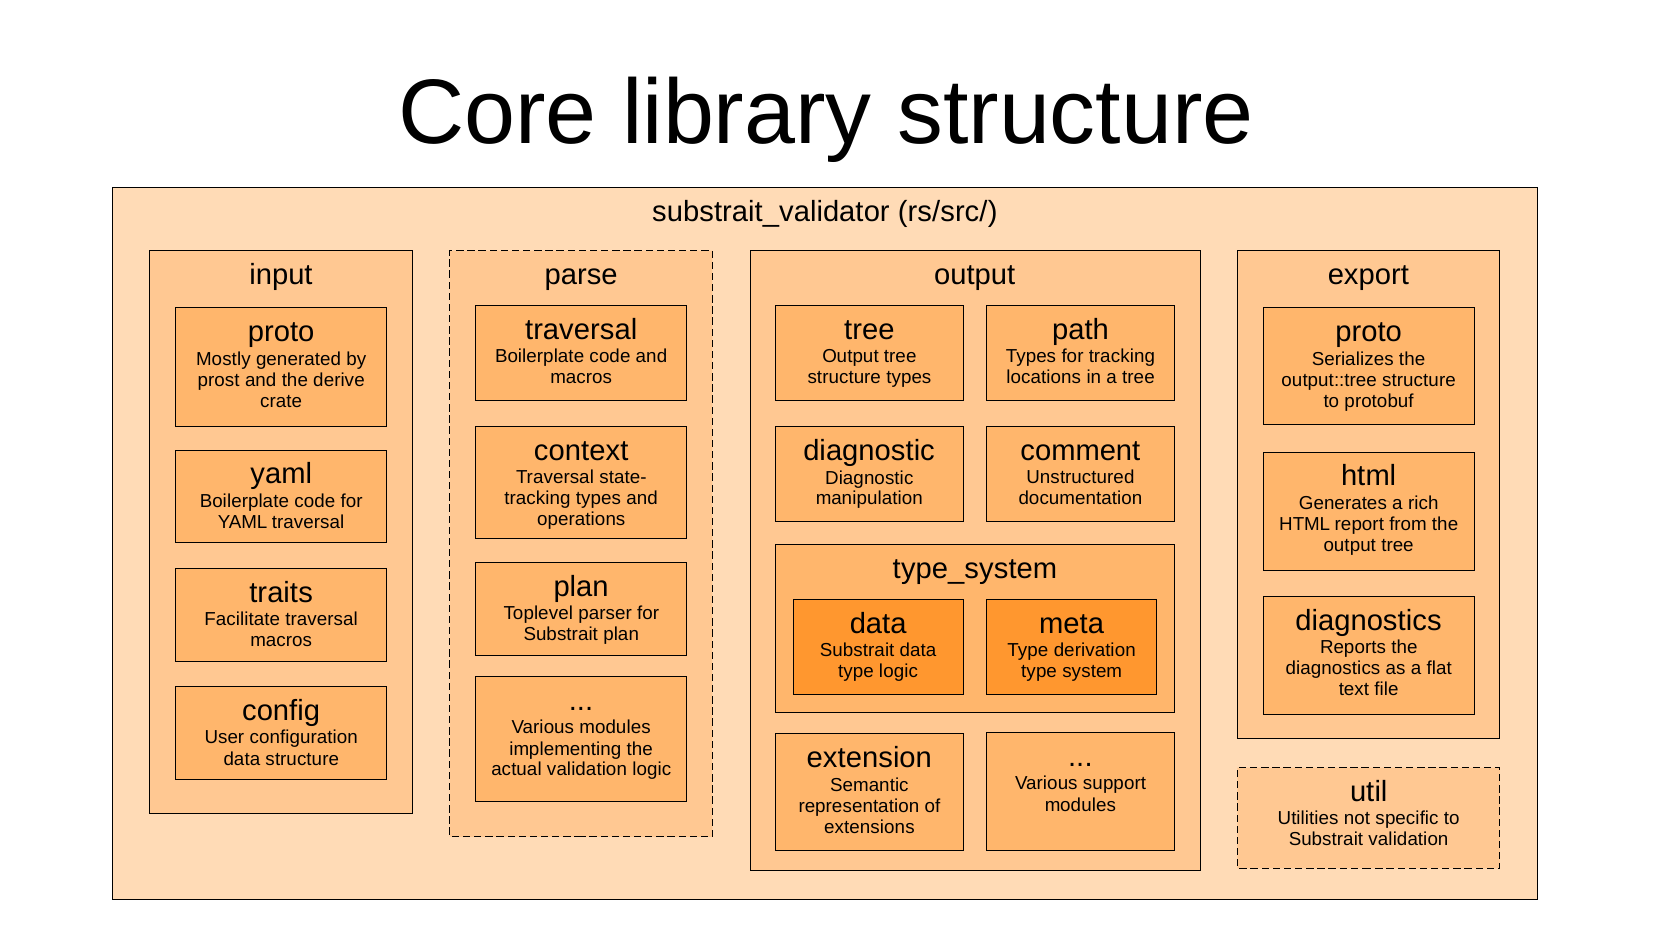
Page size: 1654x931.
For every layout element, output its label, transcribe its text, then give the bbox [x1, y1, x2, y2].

text_box context Traversal state-tracking types and operations [475, 426, 687, 539]
text_box type_system [775, 544, 1175, 713]
text_box plan Toplevel parser for Substrait plan [475, 562, 687, 656]
text_box extension Semantic representation of extensions [775, 733, 964, 851]
text_box meta Type derivation type system [986, 599, 1157, 695]
text_box util Utilities not specific to Substrait validation [1237, 767, 1500, 869]
text_box traits Facilitate traversal macros [175, 568, 387, 662]
text_box proto Mostly generated by prost and the derive crate [175, 307, 387, 427]
text_box config User configuration data structure [175, 686, 387, 780]
text_box proto Serializes the output::tree structure to protobuf [1263, 307, 1475, 425]
text_box input [149, 250, 413, 814]
text_box ... Various support modules [986, 732, 1175, 851]
text_box yaml Boilerplate code for YAML traversal [175, 450, 387, 543]
text_box ... Various modules implementing the actual validation logic [475, 676, 687, 802]
text_box traversal Boilerplate code and macros [475, 305, 687, 401]
title Core library structure [82, 37, 1571, 188]
text_box path Types for tracking locations in a tree [986, 305, 1175, 401]
text_box tree Output tree structure types [775, 305, 964, 401]
text_box substrait_validator (rs/src/) [112, 187, 1538, 900]
text_box html Generates a rich HTML report from the output tree [1263, 452, 1475, 571]
text_box comment Unstructured documentation [986, 426, 1175, 522]
text_box output [750, 250, 1201, 871]
text_box diagnostic Diagnostic manipulation [775, 426, 964, 522]
text_box data Substrait data type logic [793, 599, 964, 695]
text_box diagnostics Reports the diagnostics as a flat text file [1263, 596, 1475, 715]
text_box export [1237, 250, 1500, 739]
text_box parse [449, 250, 713, 837]
